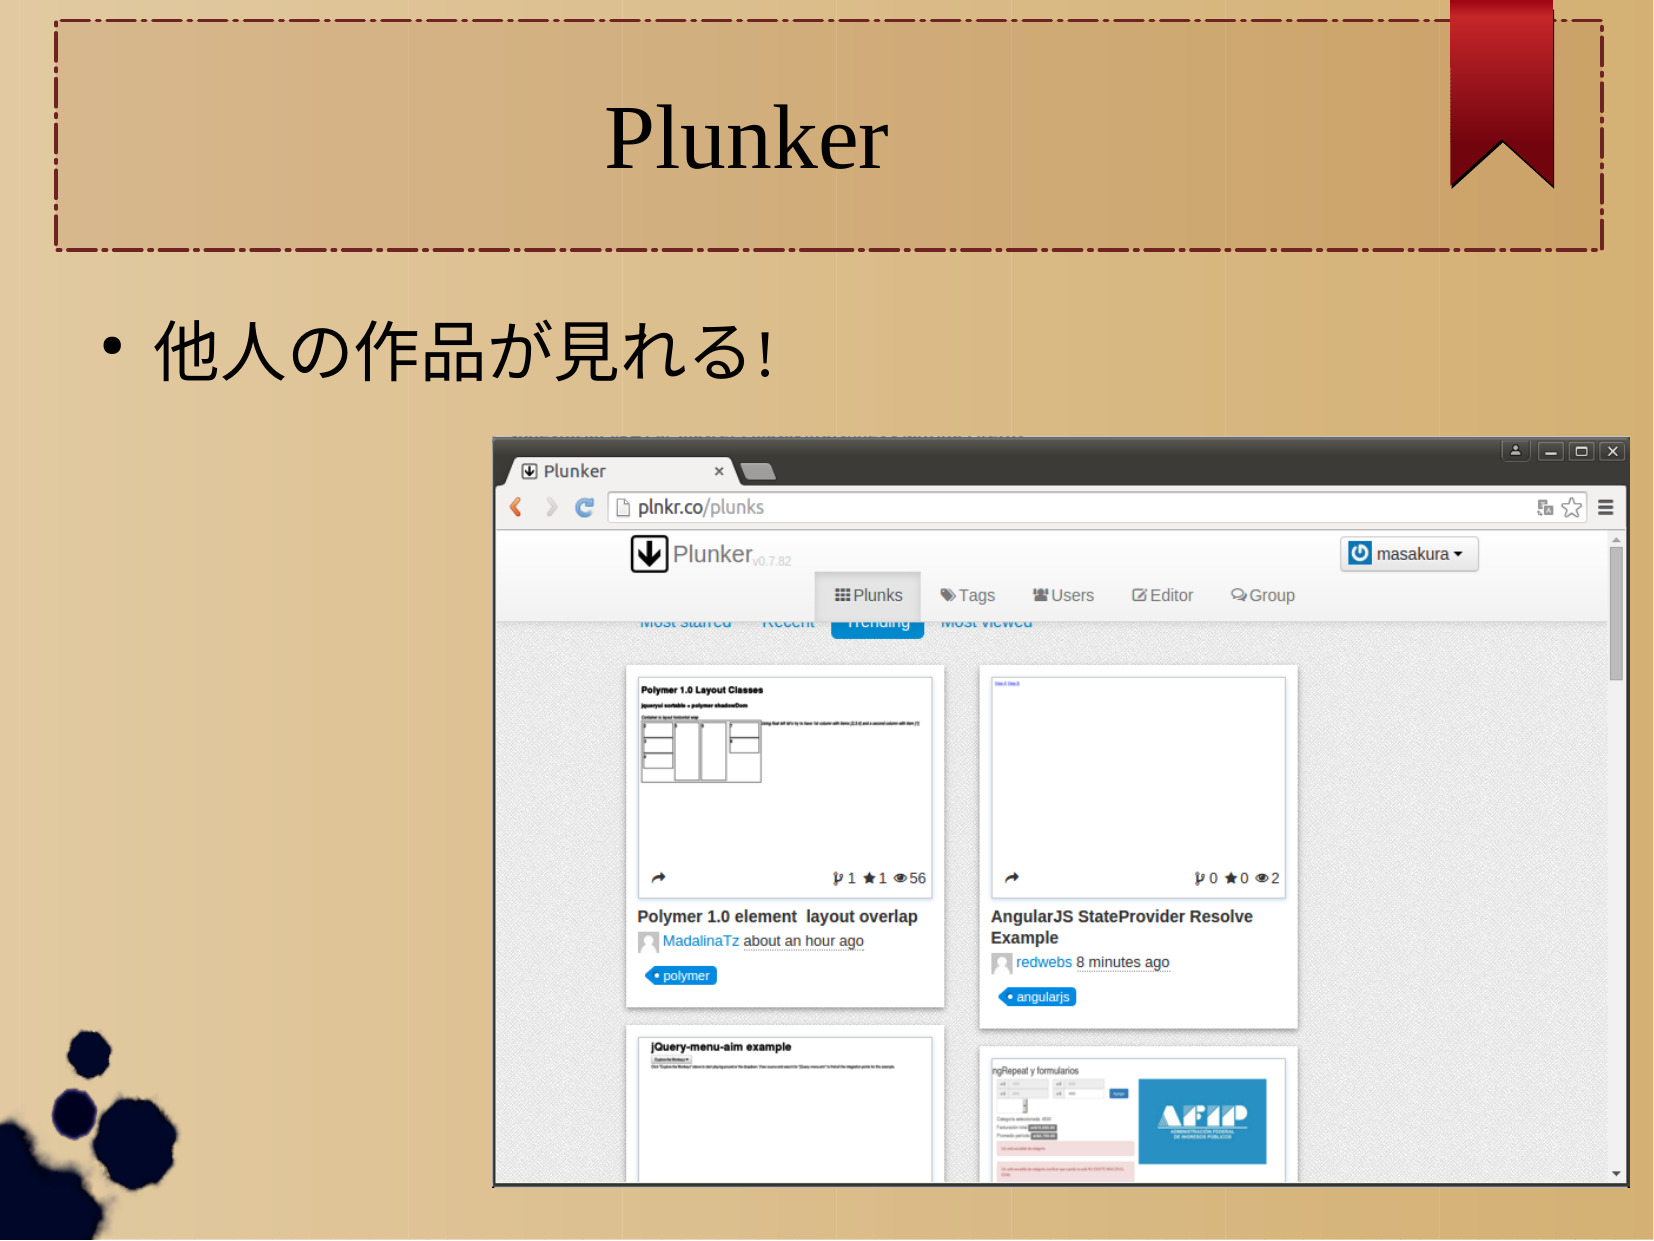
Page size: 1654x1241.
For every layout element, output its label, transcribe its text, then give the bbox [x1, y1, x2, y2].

list 他人の作品が見れる! [82, 299, 1571, 1019]
title Plunker [82, 47, 1412, 229]
picture [492, 436, 1630, 1188]
